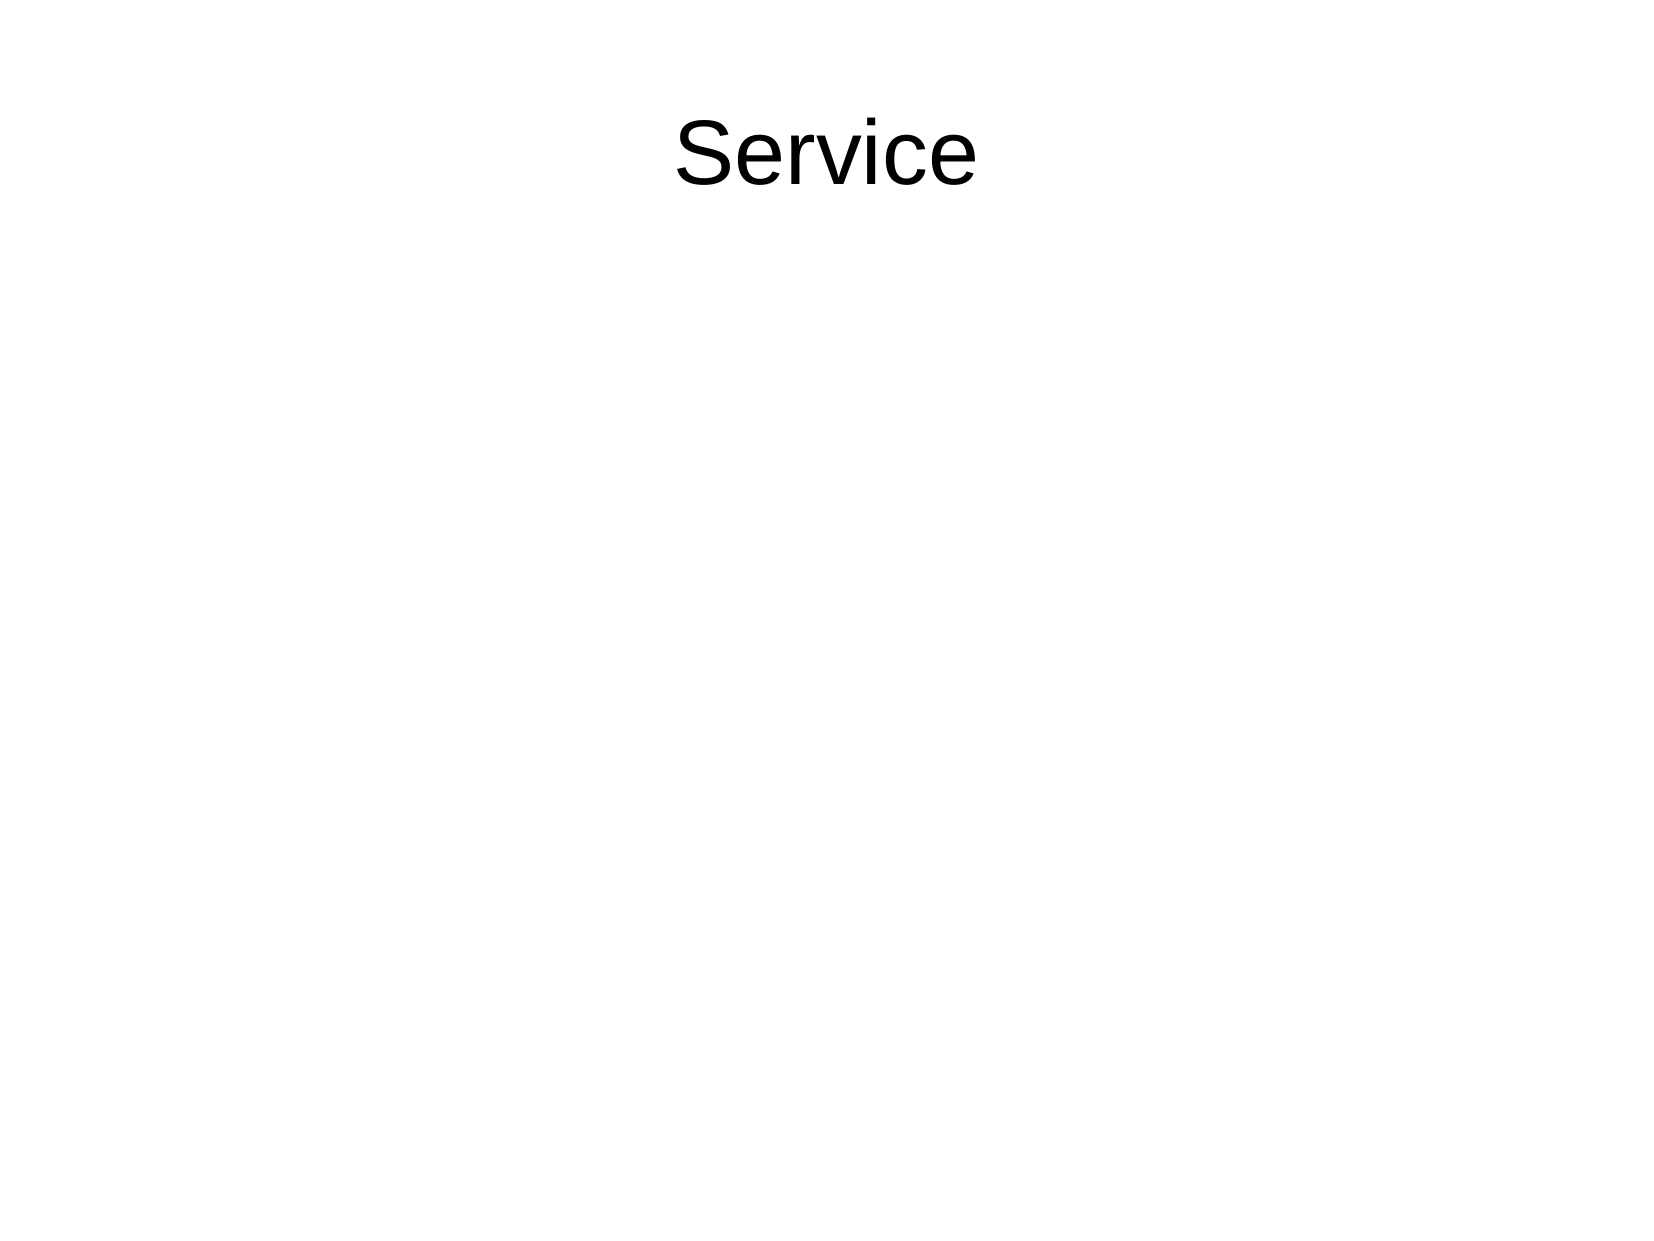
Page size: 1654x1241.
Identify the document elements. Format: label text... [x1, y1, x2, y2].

title Service [82, 49, 1571, 257]
